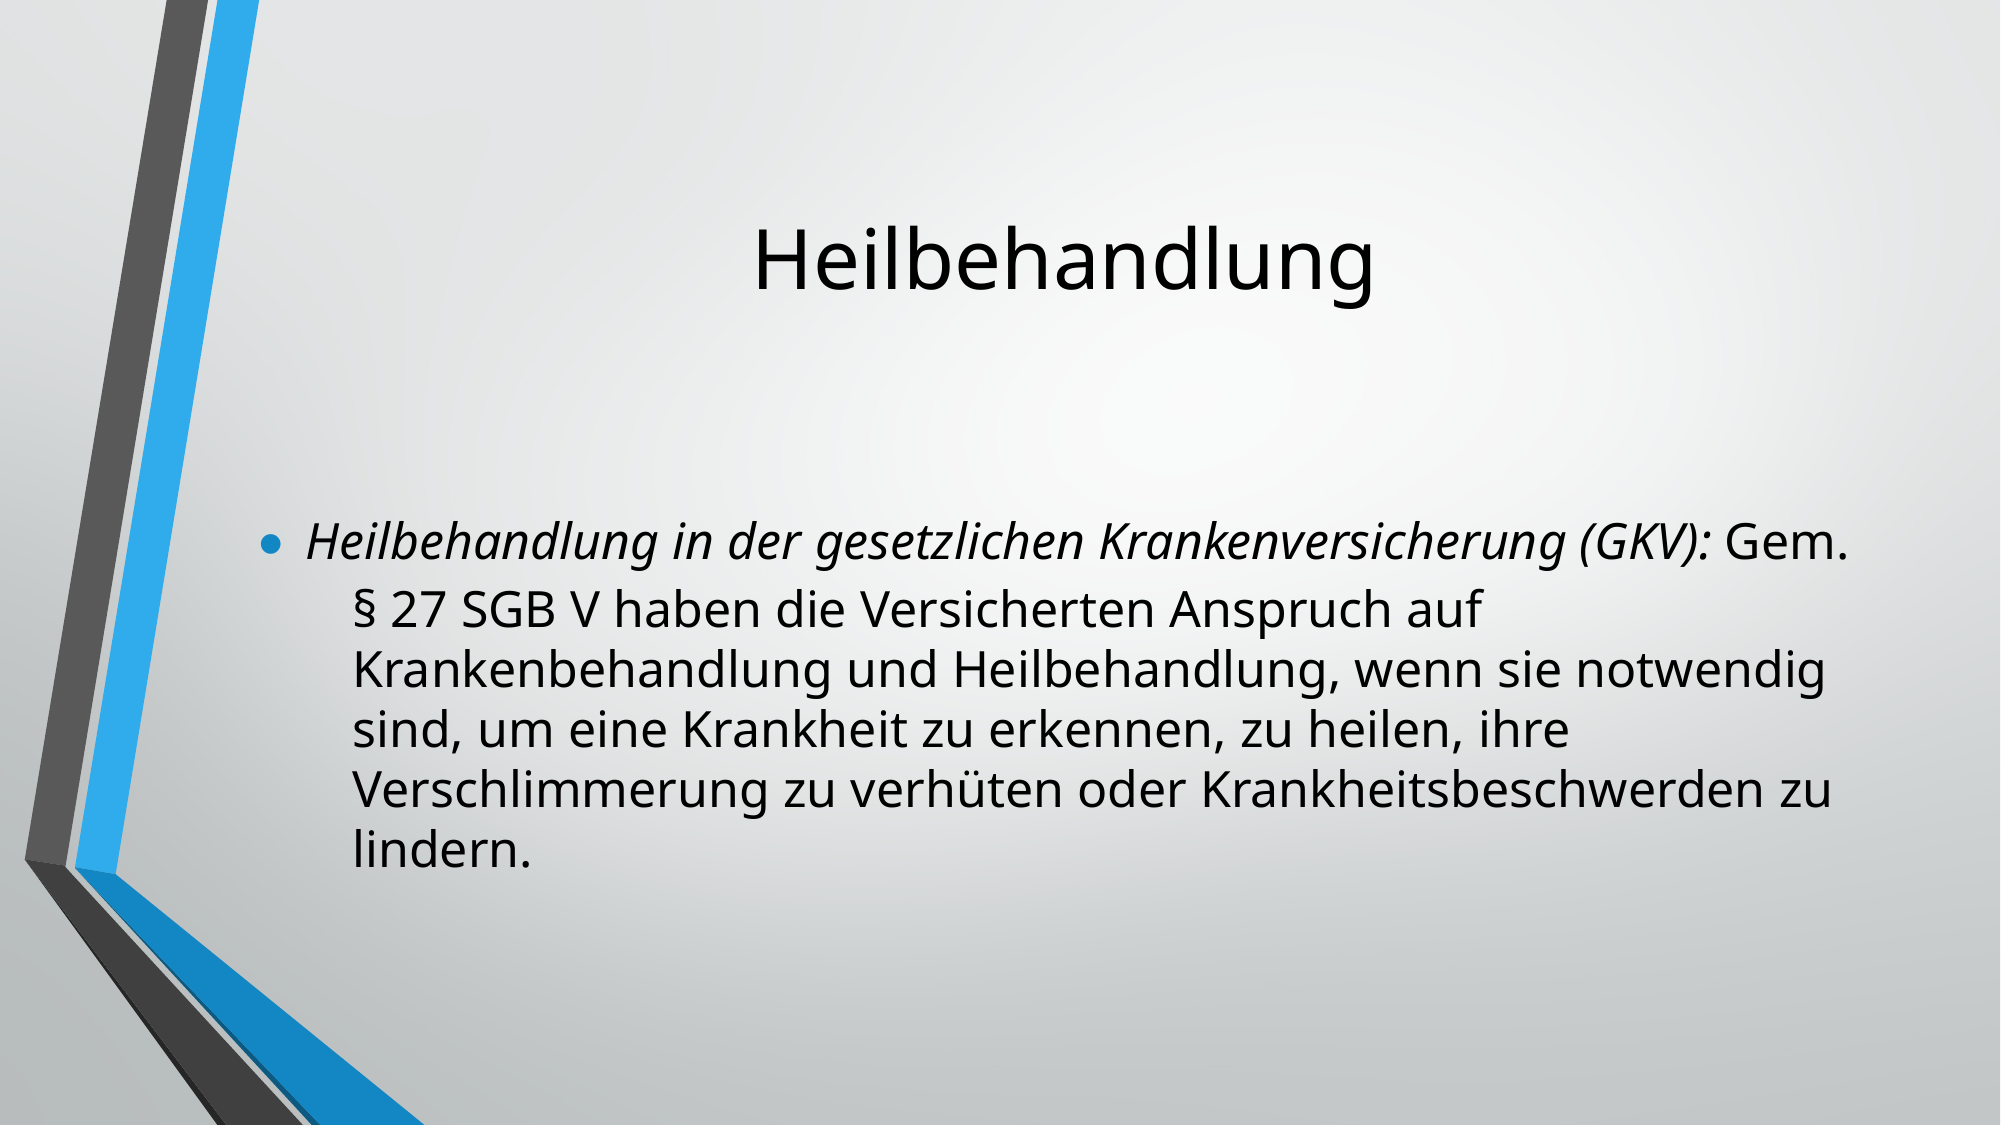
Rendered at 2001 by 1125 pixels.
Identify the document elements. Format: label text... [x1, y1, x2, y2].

title Heilbehandlung [243, 112, 1887, 400]
list Heilbehandlung in der gesetzlichen Krankenversicherung (GKV): Gem. § 27 SGB V haben die Versicherten Anspruch auf Krankenbehandlung und Heilbehandlung, wenn sie notwendig sind, um eine Krankheit zu erkennen, zu heilen, ihre Verschlimmerung zu verhüten oder Krankheitsbeschwerden zu lindern. [243, 437, 1887, 950]
